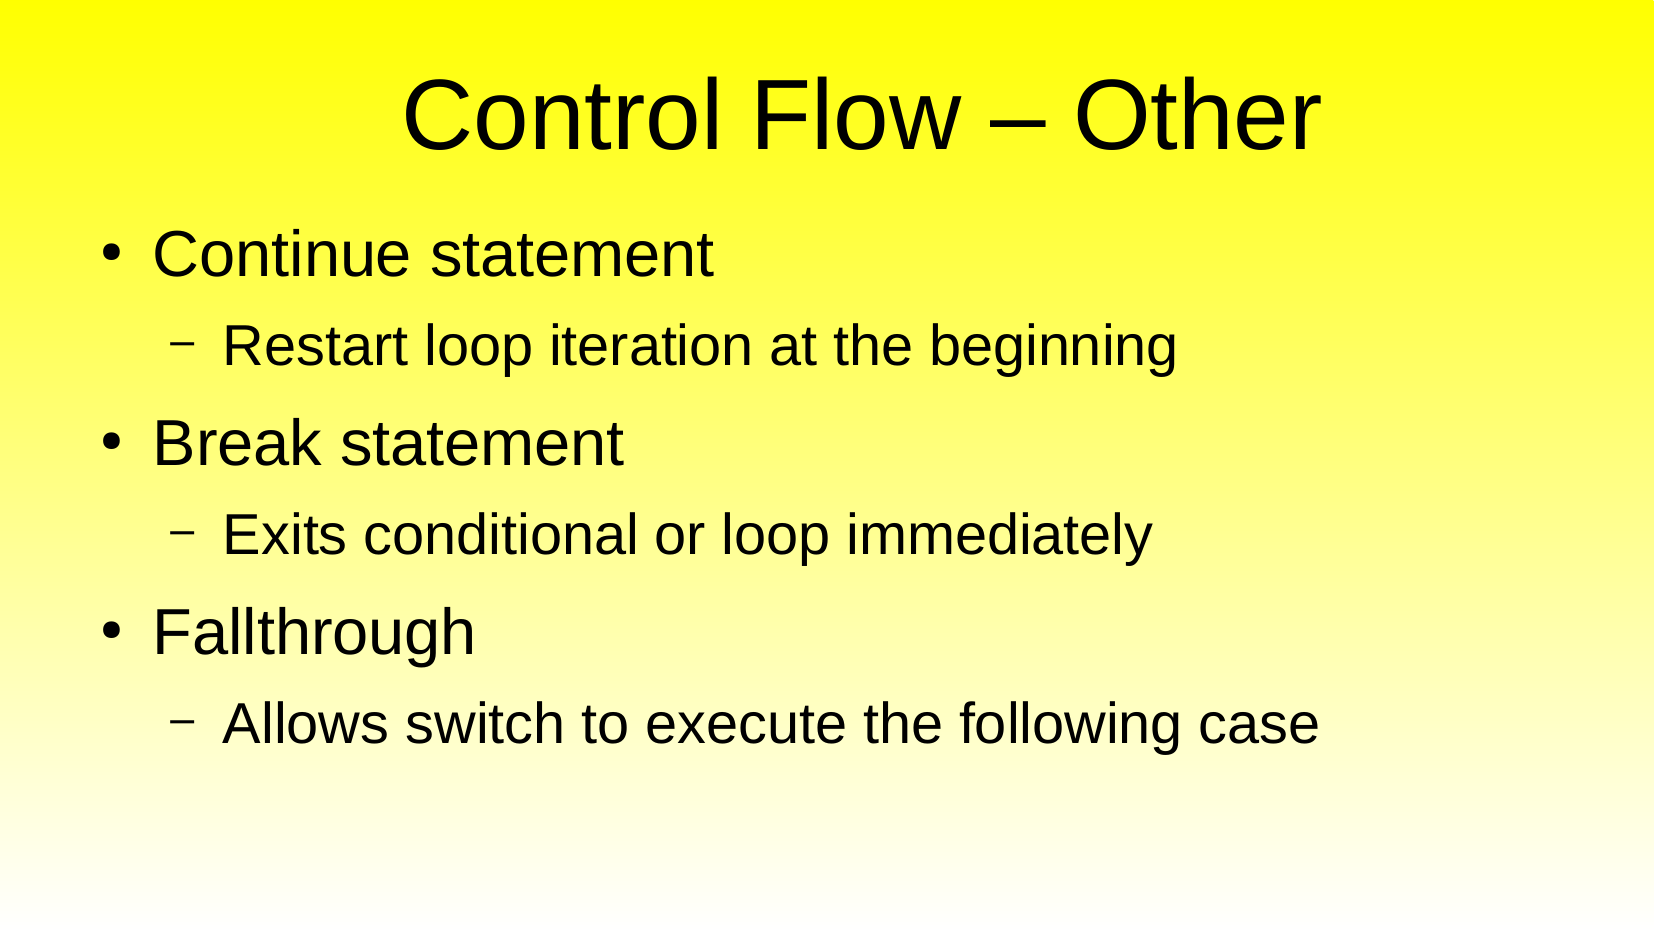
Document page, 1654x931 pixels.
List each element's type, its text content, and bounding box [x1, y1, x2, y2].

title Control Flow – Other [82, 37, 1571, 193]
list Continue statement Restart loop iteration at the beginning Break statement Exits conditional or loop immediately Fallthrough Allows switch to execute the following case [82, 217, 1571, 757]
